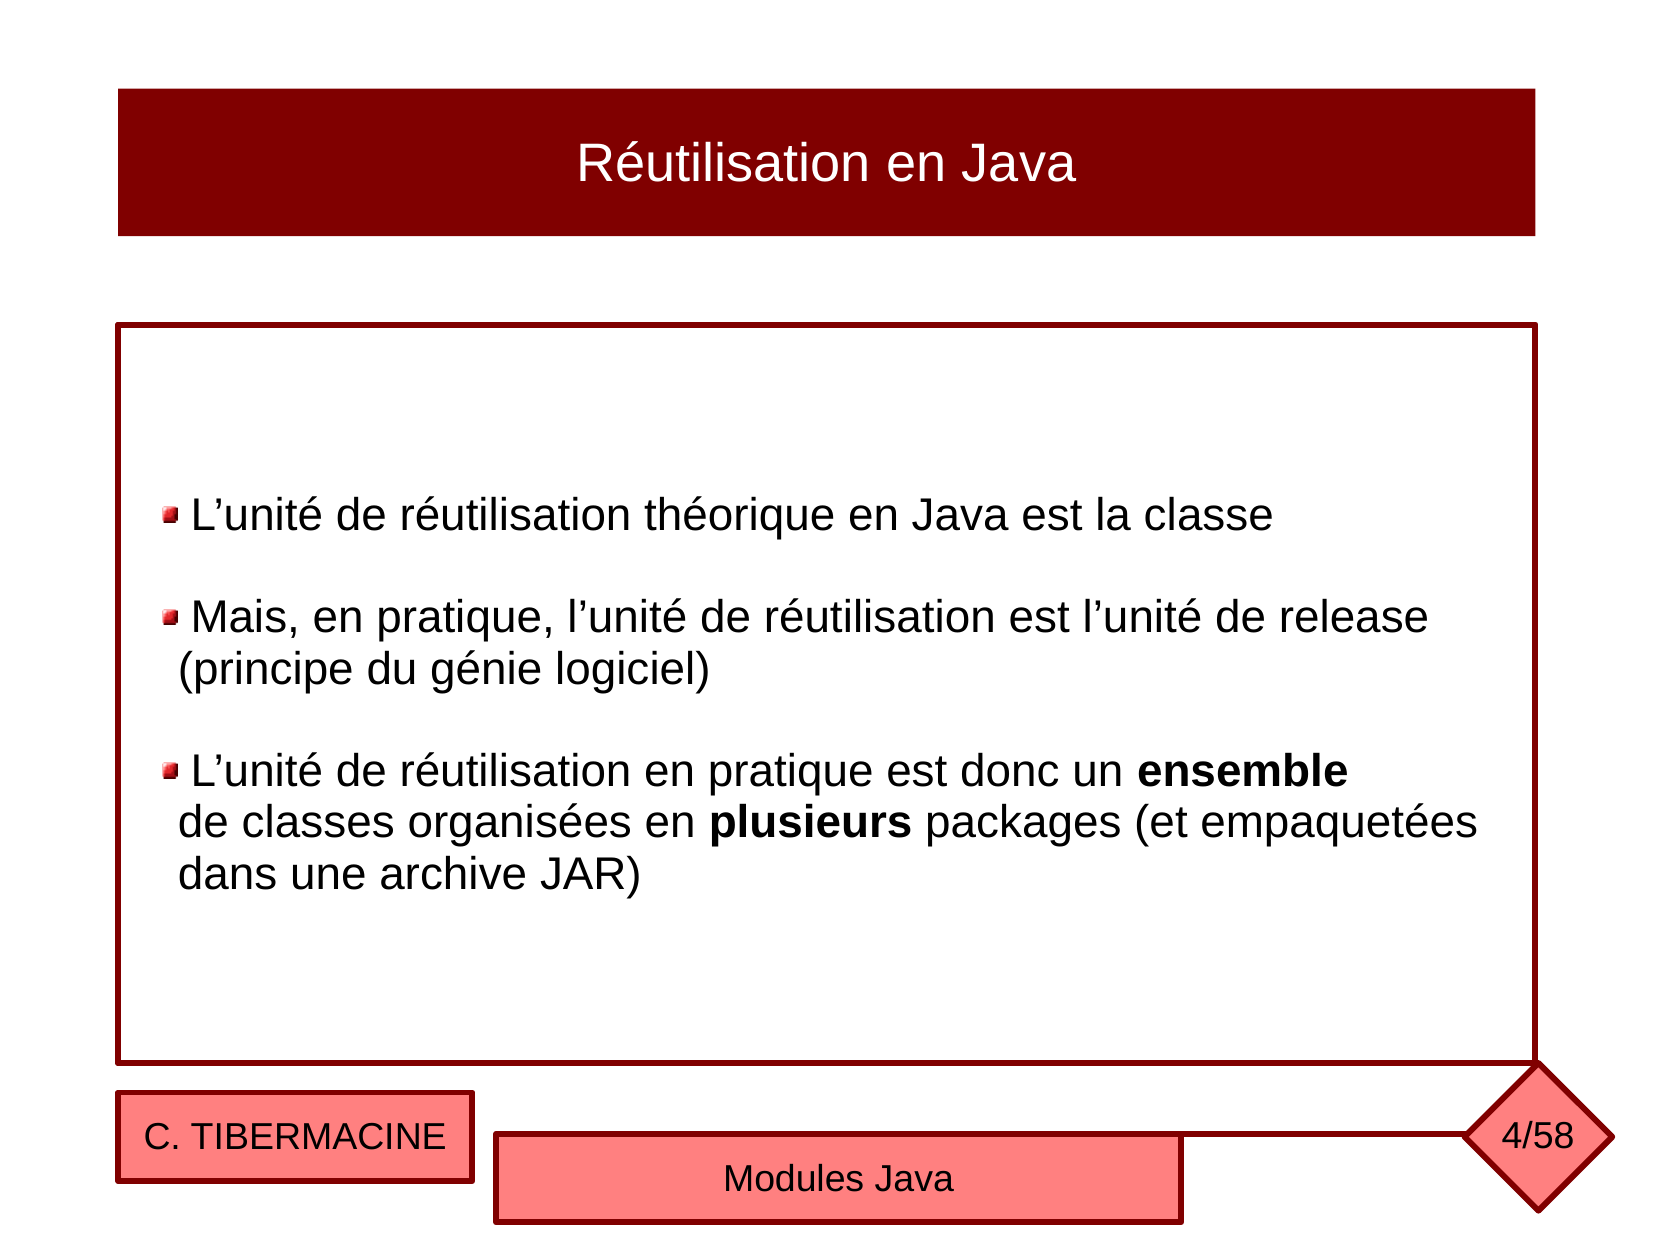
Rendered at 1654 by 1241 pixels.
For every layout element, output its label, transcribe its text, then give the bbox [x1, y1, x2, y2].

text_box Réutilisation en Java [118, 88, 1536, 237]
picture [162, 506, 178, 523]
picture [162, 609, 178, 625]
text_box [1464, 1115, 1486, 1159]
picture [162, 762, 178, 779]
text_box [1491, 1164, 1586, 1211]
text_box <numéro>/58 [1486, 1107, 1654, 1164]
text_box L’unité de réutilisation théorique en Java est la classe Mais, en pratique, l’unité de réutilisation est l’unité de release (principe du génie logiciel) L’unité de réutilisation en pratique est donc un ensemble de classes organisées en plusieurs packages (et empaquetées dans une archive JAR) [118, 324, 1536, 1063]
text_box [1494, 1062, 1583, 1107]
text_box C. TIBERMACINE [118, 1092, 473, 1182]
text_box Modules Java [496, 1133, 1182, 1223]
